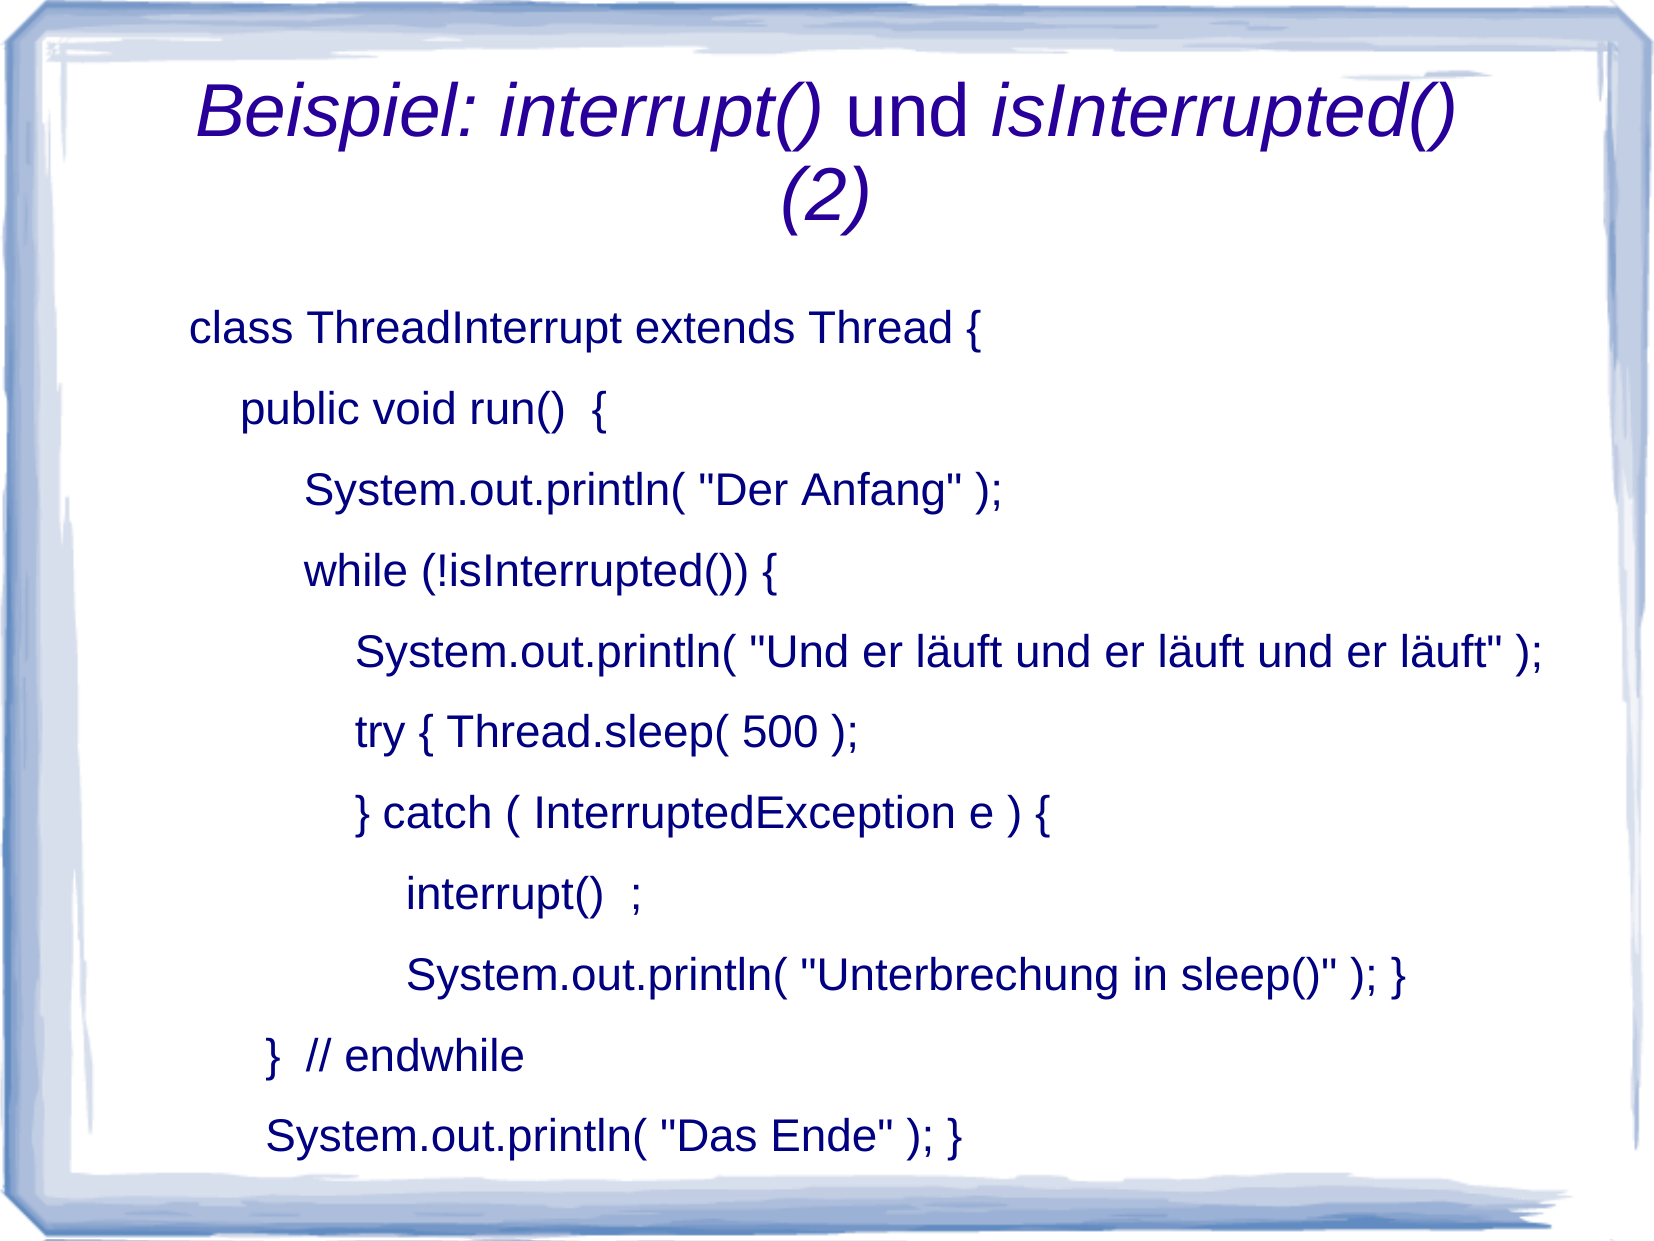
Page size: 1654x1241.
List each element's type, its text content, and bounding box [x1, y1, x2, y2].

list class ThreadInterrupt extends Thread { public void run() { System.out.println( "Der Anfang" ); while (!isInterrupted()) { System.out.println( "Und er läuft und er läuft und er läuft" ); try { Thread.sleep( 500 ); } catch ( InterruptedException e ) { interrupt() ; System.out.println( "Unterbrechung in sleep()" ); } } // endwhile System.out.println( "Das Ende" ); } [118, 302, 1571, 1241]
title Beispiel: interrupt() und isInterrupted() (2) [82, 49, 1571, 257]
picture [0, 0, 1654, 1241]
